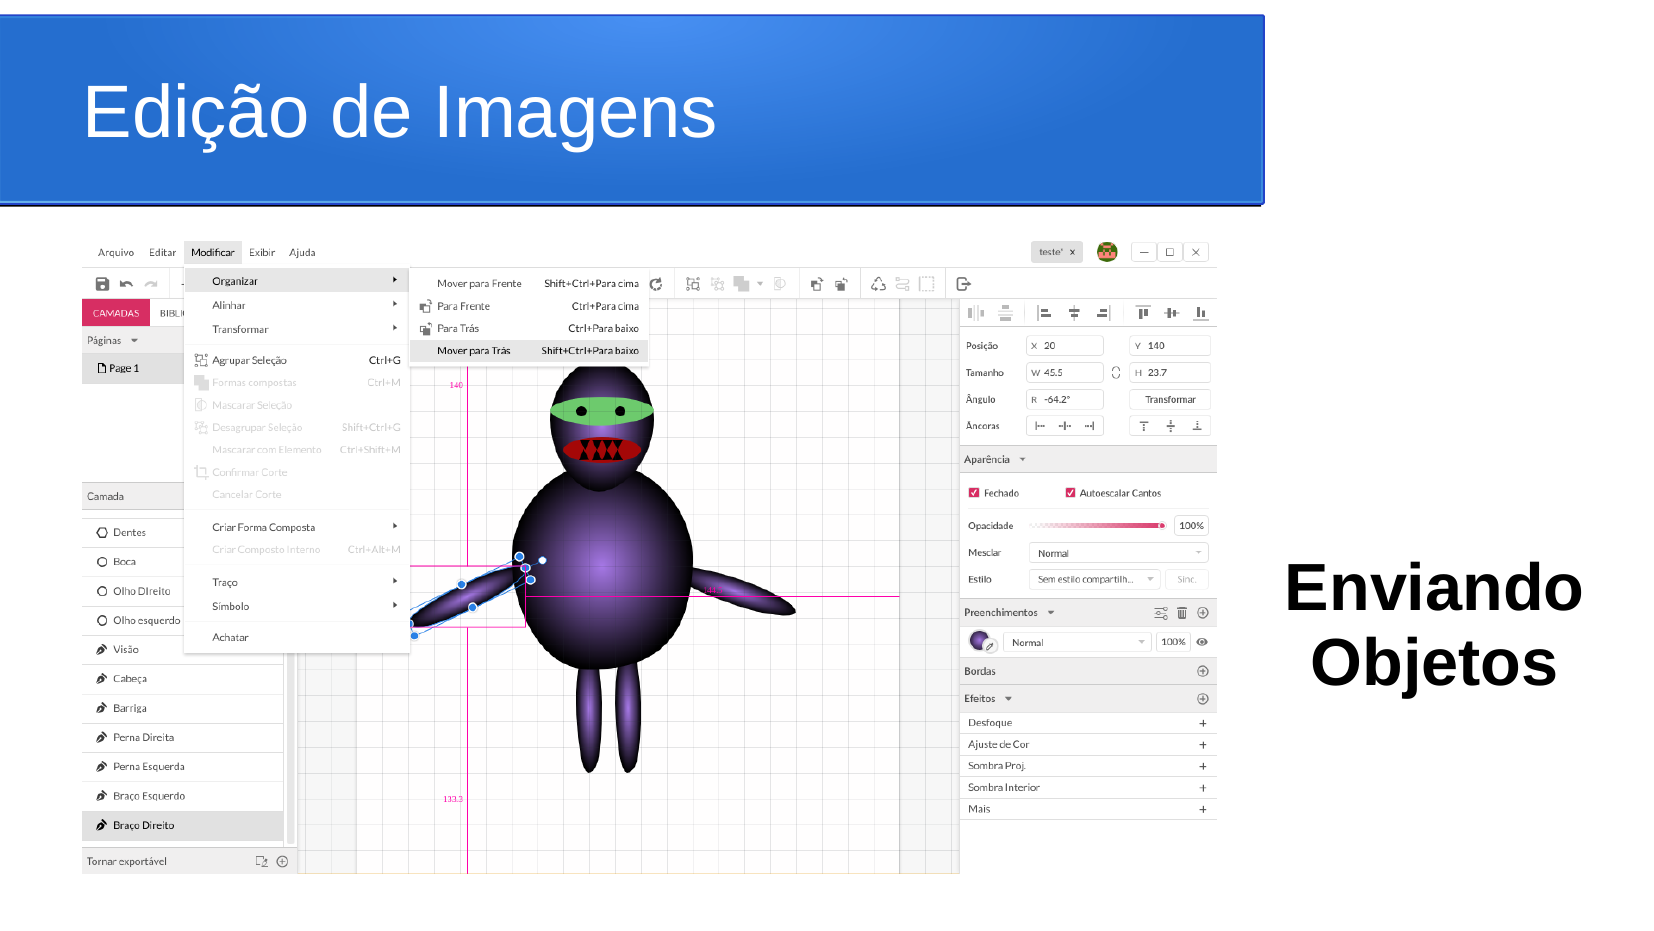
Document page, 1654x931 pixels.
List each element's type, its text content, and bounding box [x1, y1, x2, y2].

subtitle Enviando Objetos [1217, 513, 1654, 737]
title Edição de Imagens [82, 35, 1235, 189]
picture [82, 236, 1217, 875]
